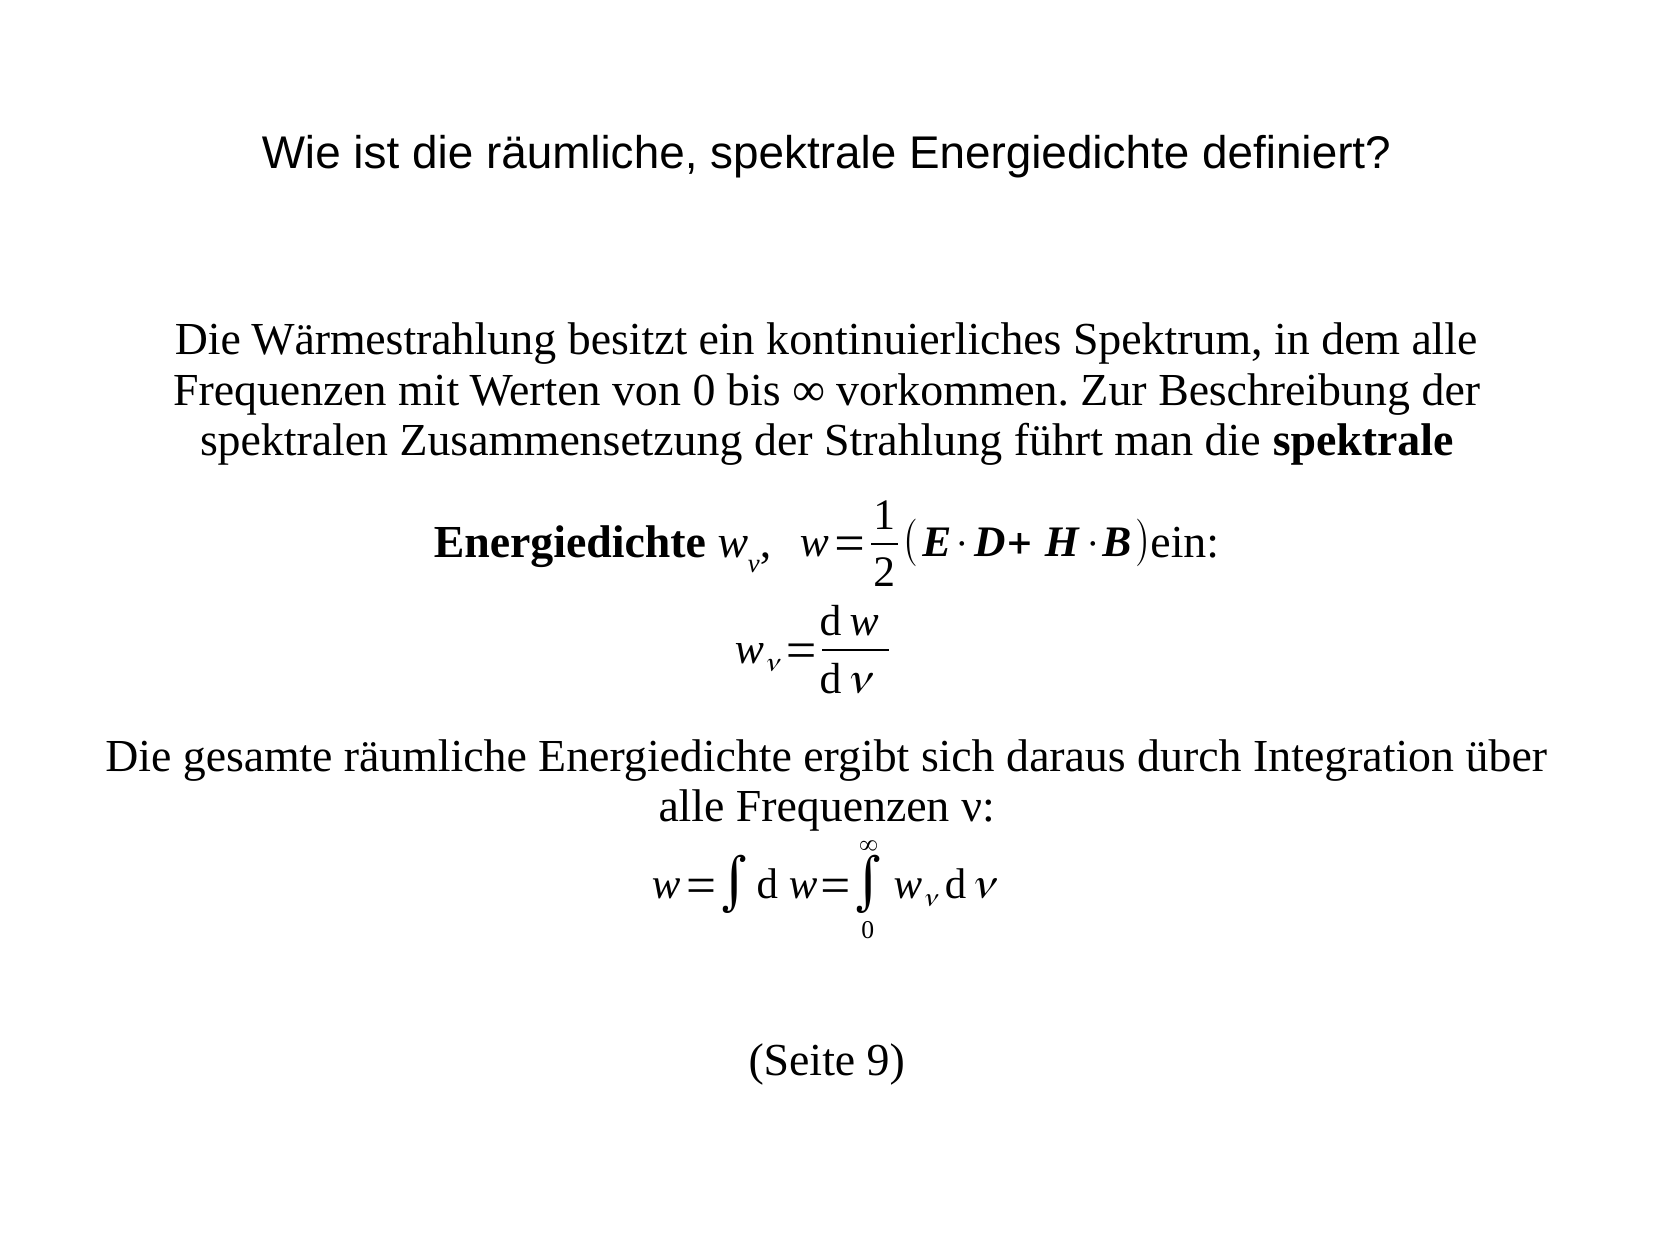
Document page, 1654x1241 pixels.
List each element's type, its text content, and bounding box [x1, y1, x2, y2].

chart [723, 491, 1160, 704]
chart [641, 839, 1010, 946]
subtitle Die Wärmestrahlung besitzt ein kontinuierliches Spektrum, in dem alle Frequenzen mit Werten von 0 bis ∞ vorkommen. Zur Beschreibung der spektralen Zusammensetzung der Strahlung führt man die spektrale Energiedichte wν, ein: Die gesamte räumliche Energiedichte ergibt sich daraus durch Integration über alle Frequenzen ν: (Seite 9) [82, 290, 1571, 1109]
title Wie ist die räumliche, spektrale Energiedichte definiert? [82, 49, 1571, 257]
